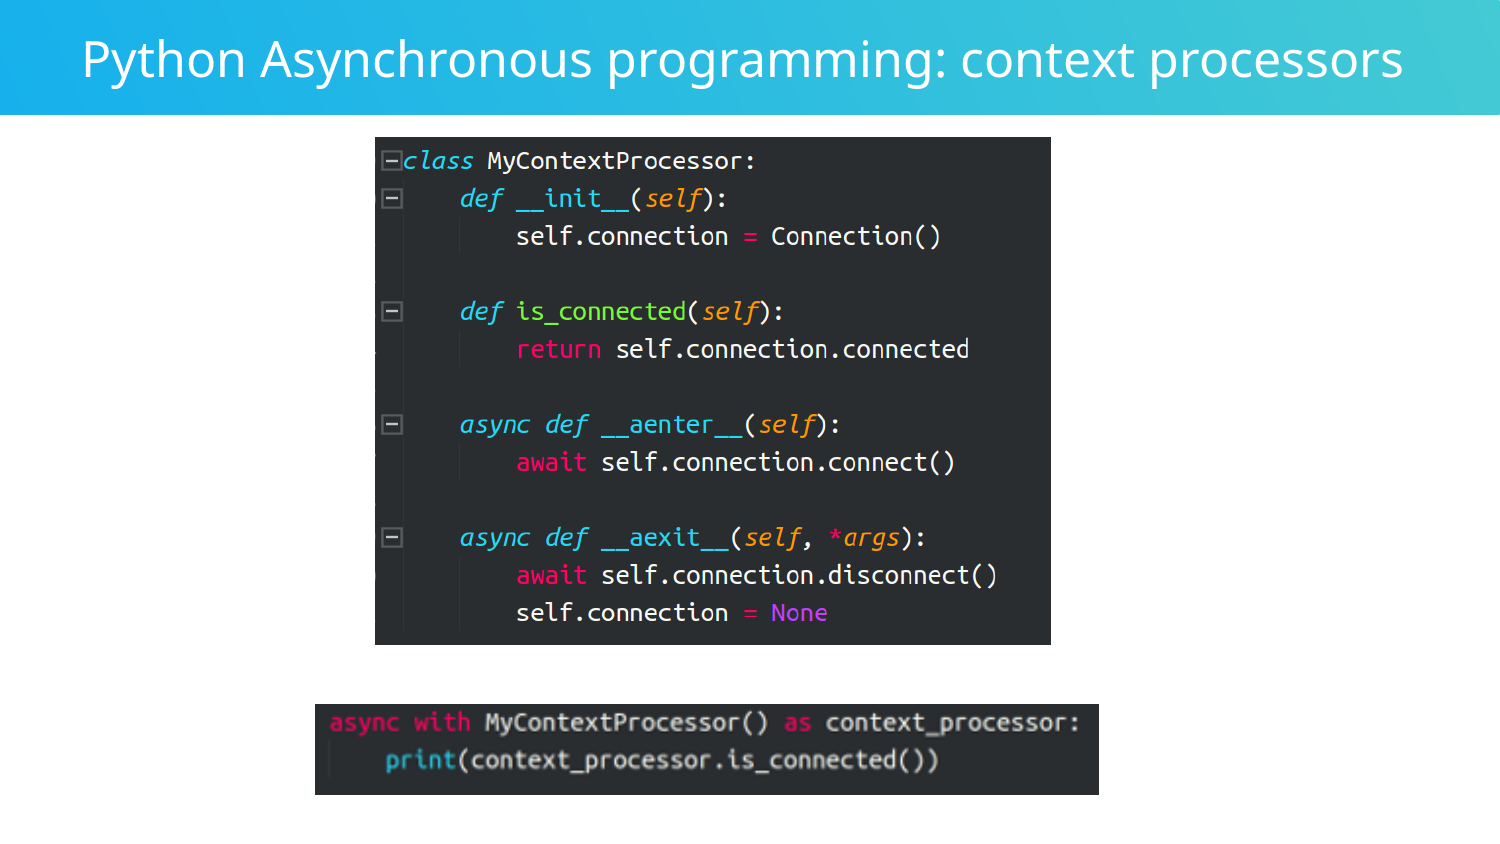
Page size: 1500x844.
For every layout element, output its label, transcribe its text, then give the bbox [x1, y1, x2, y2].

picture [375, 137, 1051, 646]
text_box Python Asynchronous programming: context processors [0, 0, 1500, 115]
picture [315, 704, 1099, 796]
